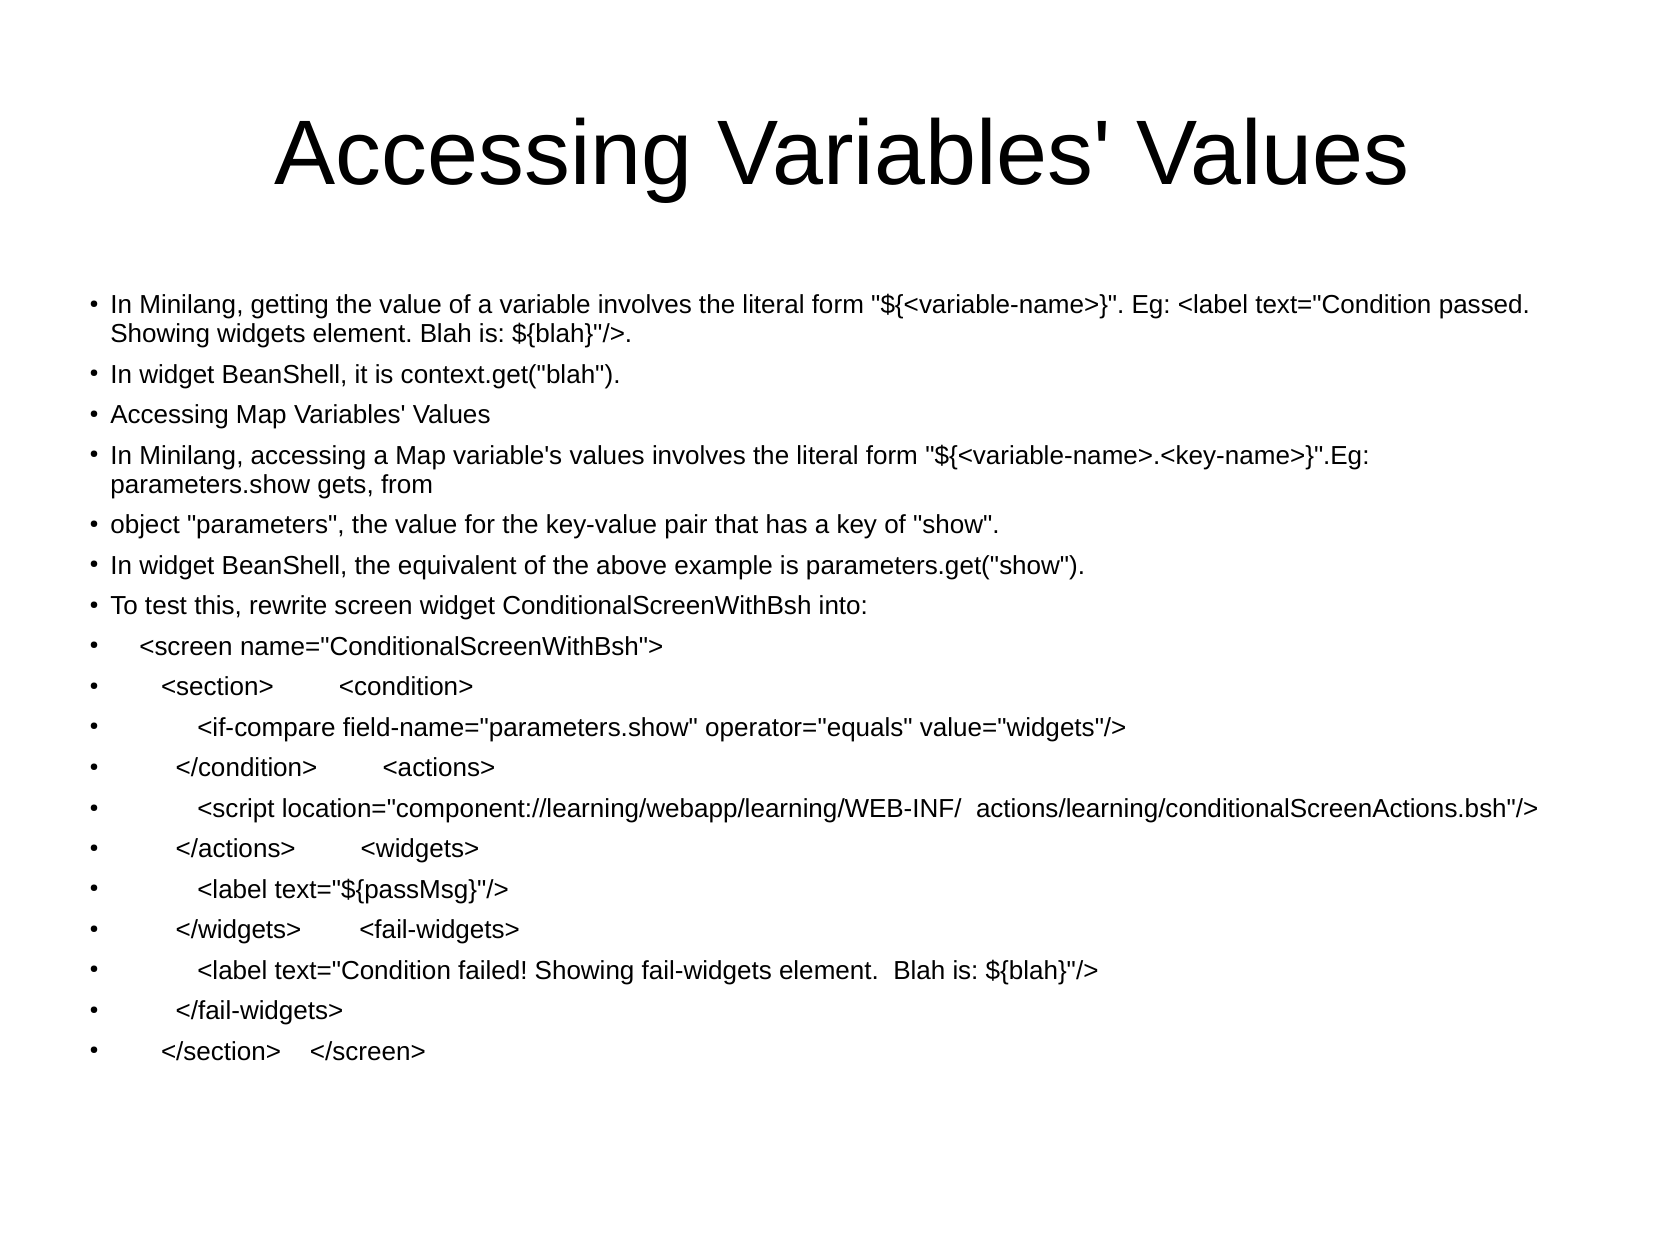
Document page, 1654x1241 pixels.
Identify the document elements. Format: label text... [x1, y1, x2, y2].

list In Minilang, getting the value of a variable involves the literal form "${<variable-name>}". Eg: <label text="Condition passed. Showing widgets element. Blah is: ${blah}"/>. In widget BeanShell, it is context.get("blah"). Accessing Map Variables' Values In Minilang, accessing a Map variable's values involves the literal form "${<variable-name>.<key-name>}".Eg: parameters.show gets, from object "parameters", the value for the key-value pair that has a key of "show". In widget BeanShell, the equivalent of the above example is parameters.get("show"). To test this, rewrite screen widget ConditionalScreenWithBsh into: <screen name="ConditionalScreenWithBsh"> <section> <condition> <if-compare field-name="parameters.show" operator="equals" value="widgets"/> </condition> <actions> <script location="component://learning/webapp/learning/WEB-INF/ actions/learning/conditionalScreenActions.bsh"/> </actions> <widgets> <label text="${passMsg}"/> </widgets> <fail-widgets> <label text="Condition failed! Showing fail-widgets element. Blah is: ${blah}"/> </fail-widgets> </section> </screen> [82, 290, 1571, 1109]
title Accessing Variables' Values [82, 56, 1571, 250]
